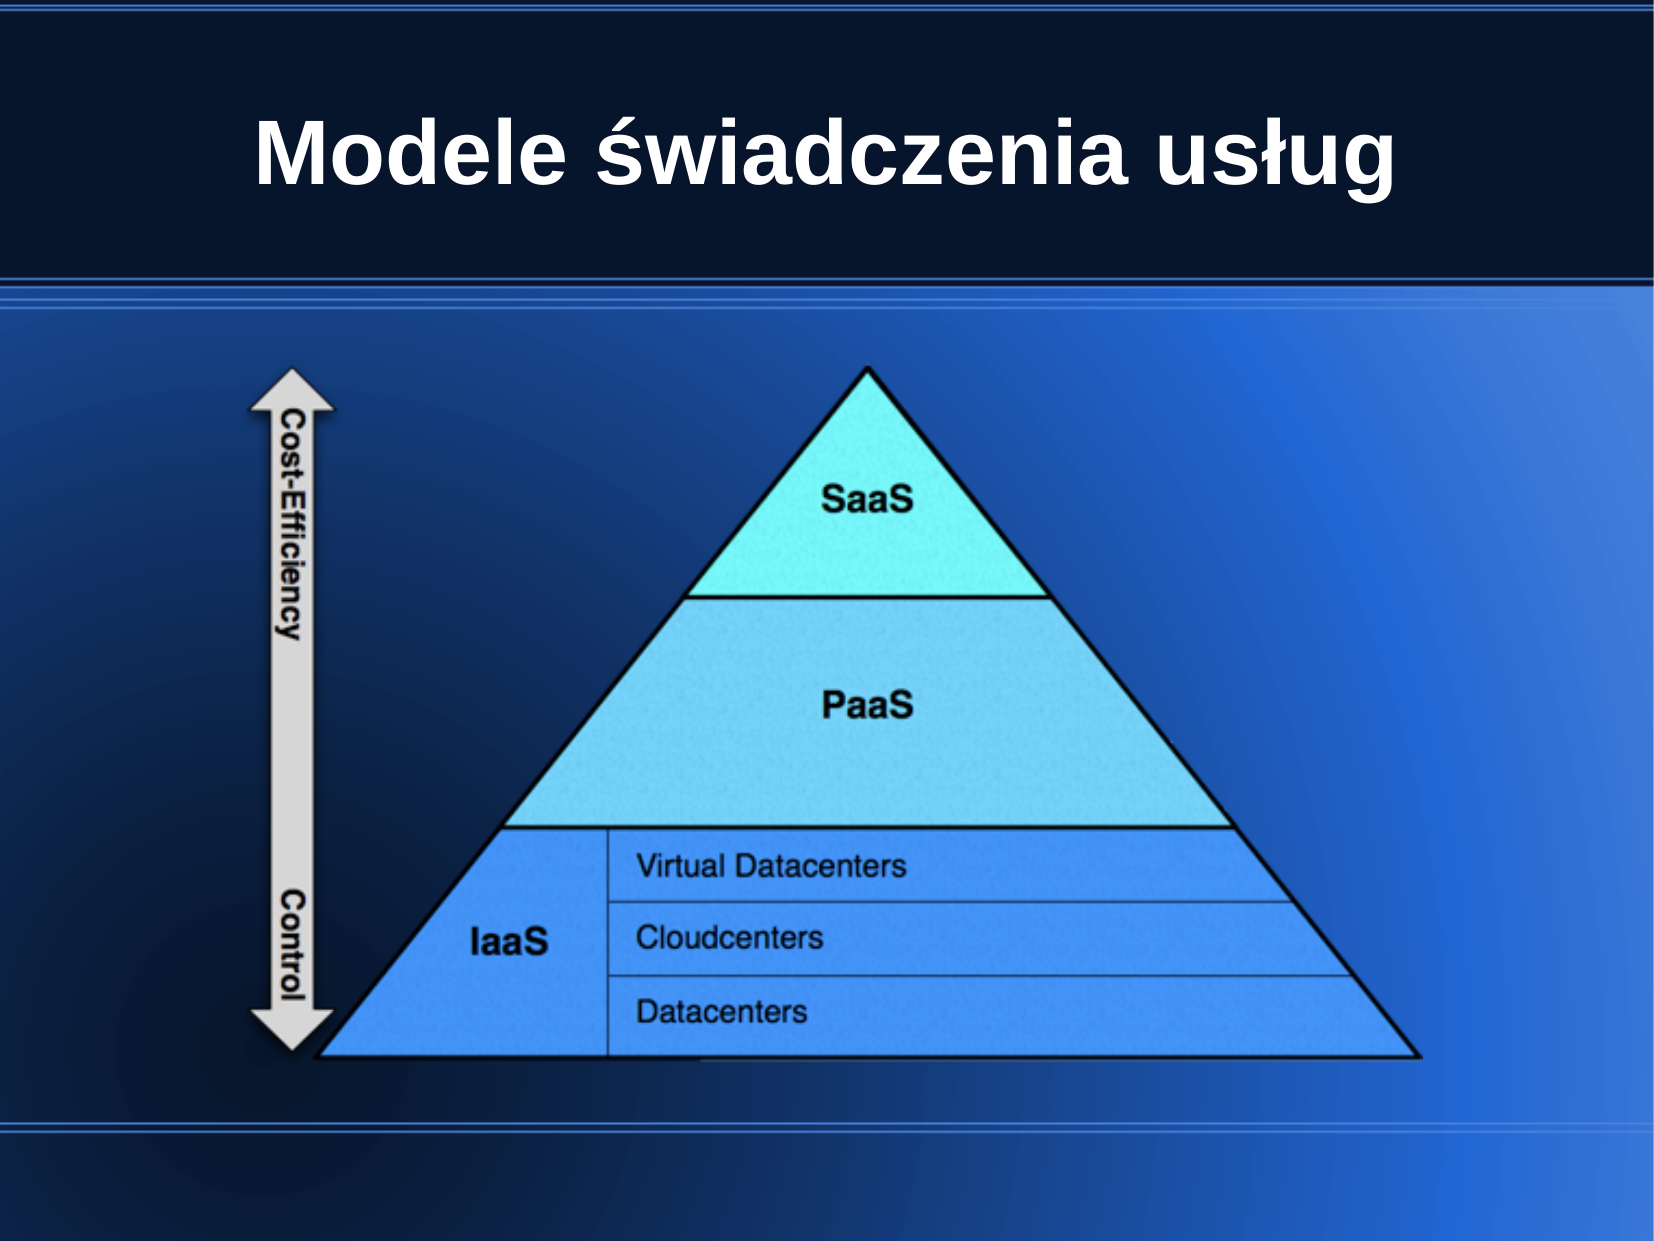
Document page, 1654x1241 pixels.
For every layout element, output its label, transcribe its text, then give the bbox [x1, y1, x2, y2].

picture [0, 0, 1654, 1241]
title Modele świadczenia usług [82, 49, 1571, 257]
